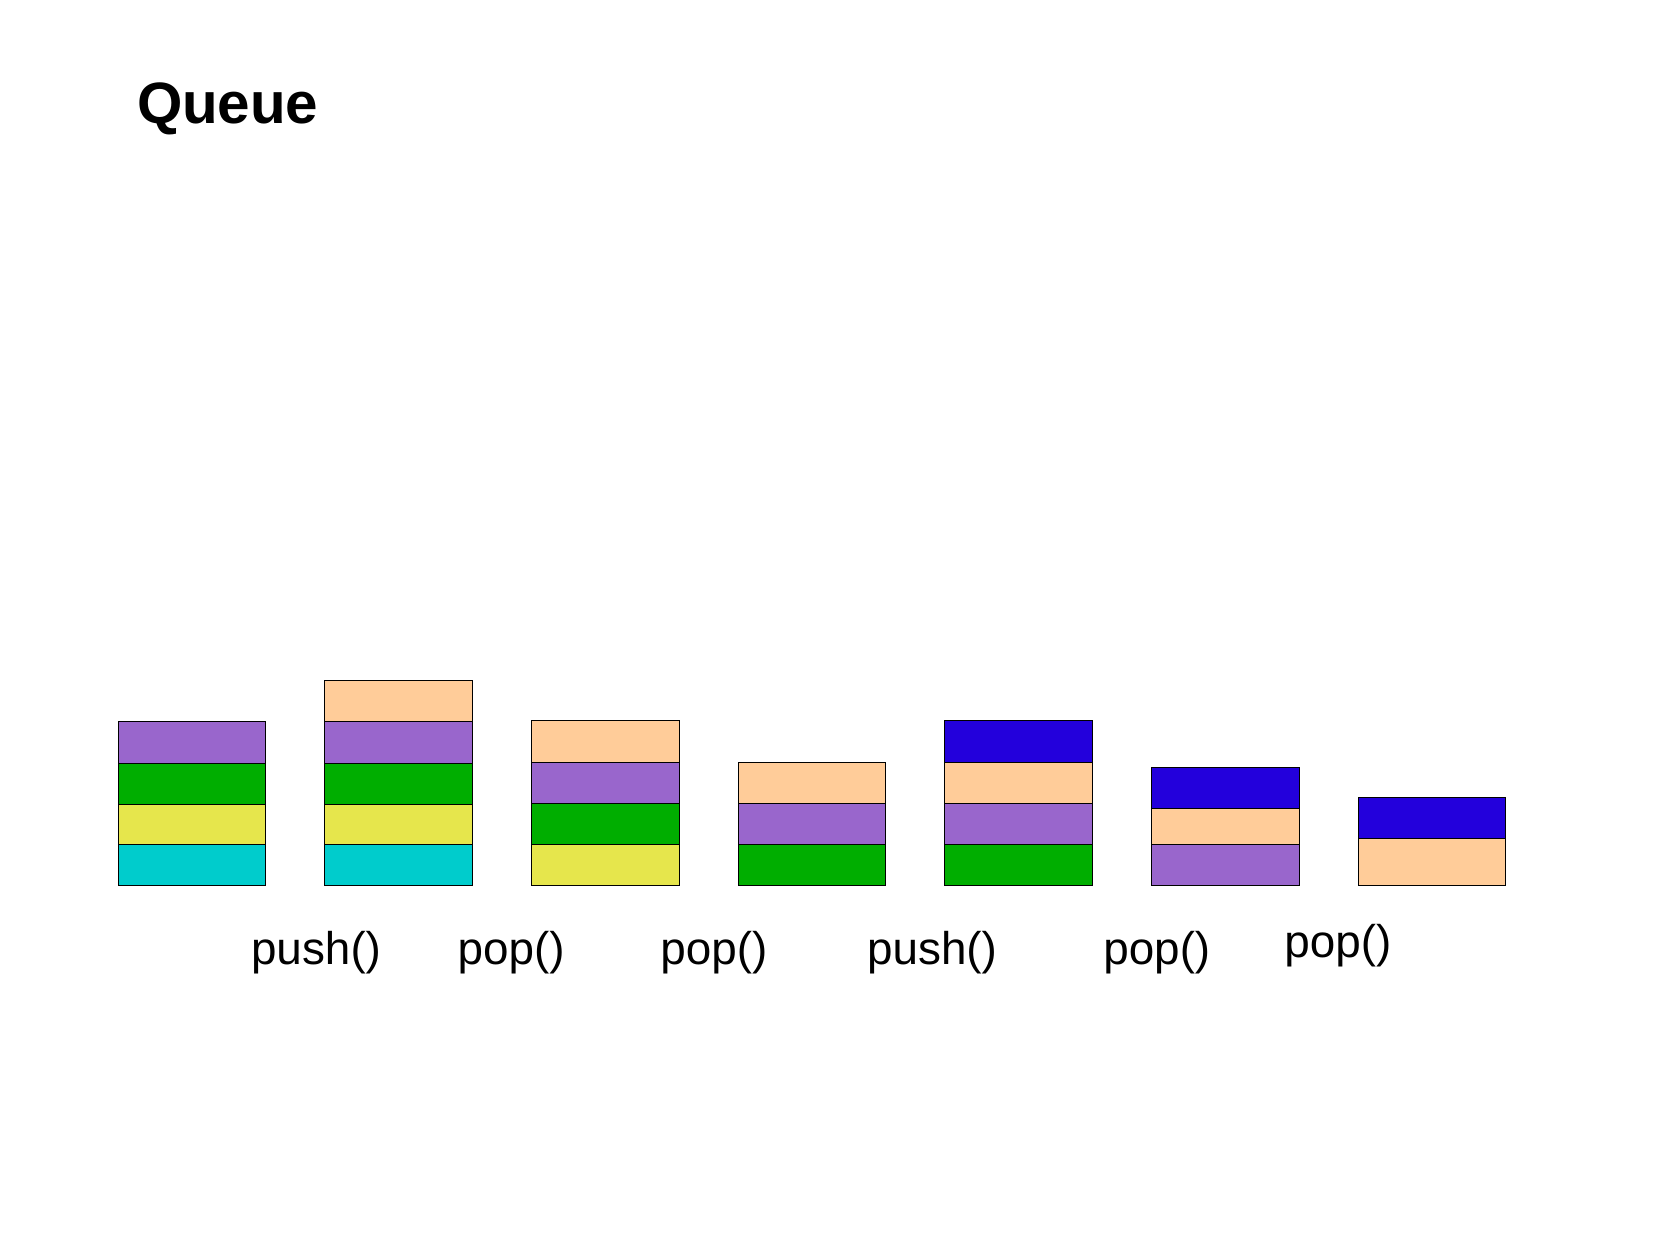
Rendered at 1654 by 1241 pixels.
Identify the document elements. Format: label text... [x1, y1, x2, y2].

text_box [531, 720, 680, 886]
text_box [944, 720, 1093, 886]
text_box pop() [645, 915, 798, 982]
text_box pop() [442, 915, 595, 982]
text_box [118, 721, 266, 886]
text_box [324, 680, 473, 886]
text_box push() [852, 915, 1034, 982]
text_box [738, 762, 886, 886]
text_box [1151, 767, 1300, 886]
text_box pop() [1269, 908, 1422, 975]
text_box Queue [122, 63, 334, 144]
text_box [1358, 797, 1506, 886]
text_box push() [236, 915, 418, 982]
text_box pop() [1088, 915, 1241, 982]
